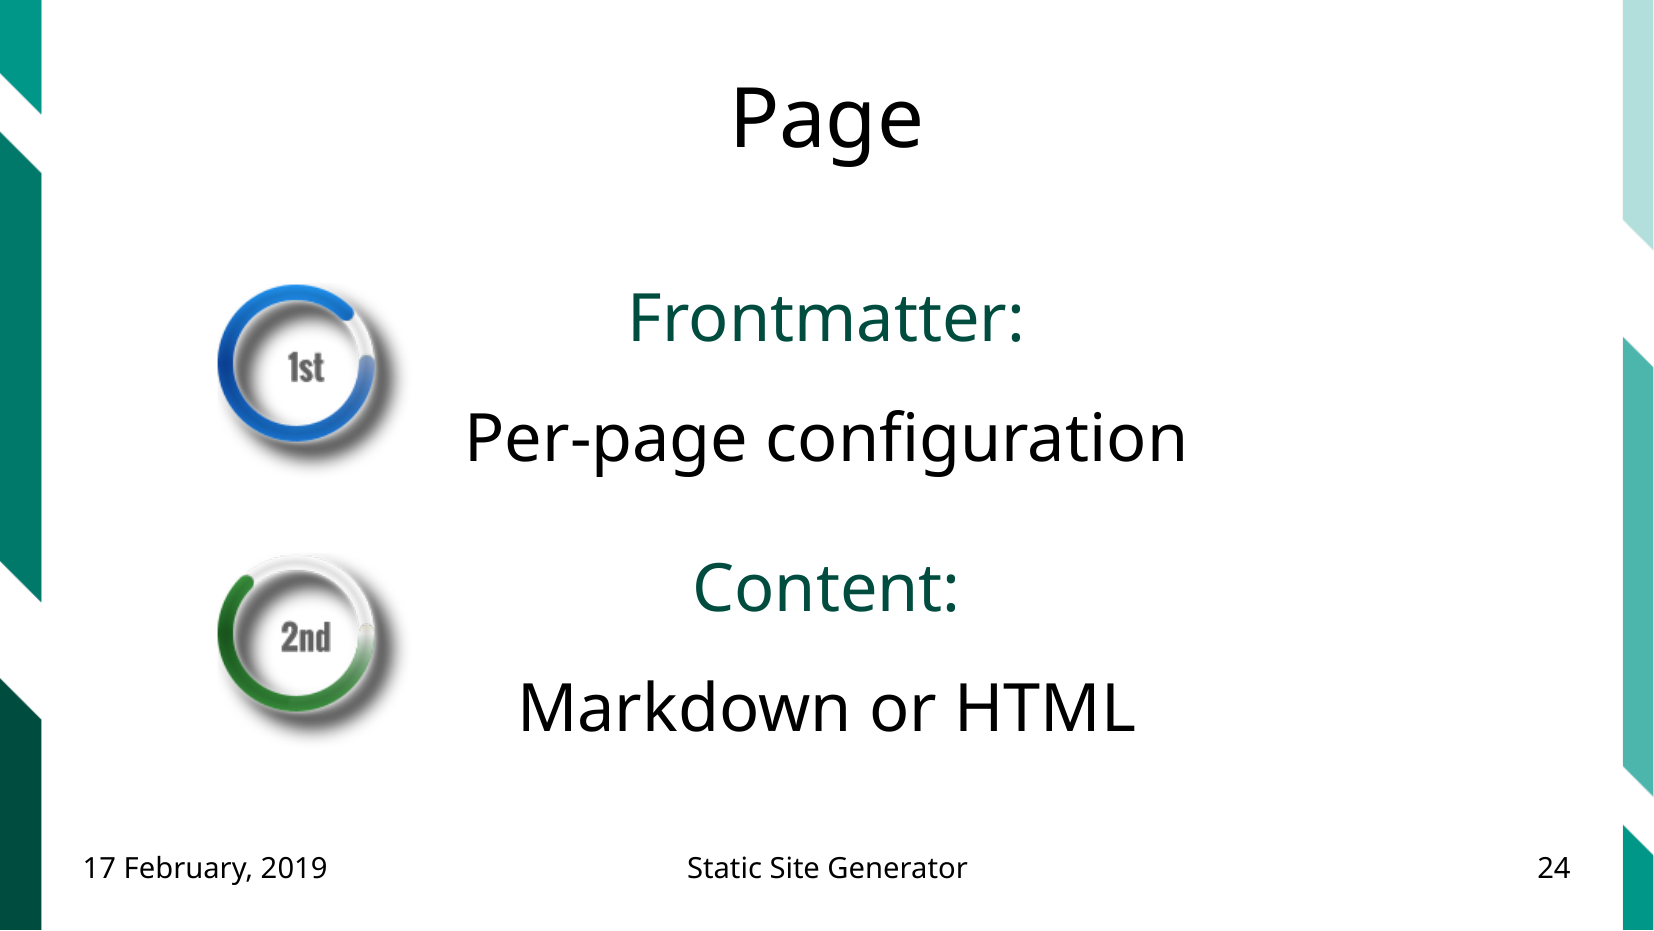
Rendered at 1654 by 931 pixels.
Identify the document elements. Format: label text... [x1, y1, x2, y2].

list Content: Markdown or HTML [82, 540, 1571, 798]
title Page [82, 37, 1571, 193]
list Frontmatter: Per-page configuration [82, 270, 1571, 528]
picture [0, 0, 1654, 930]
